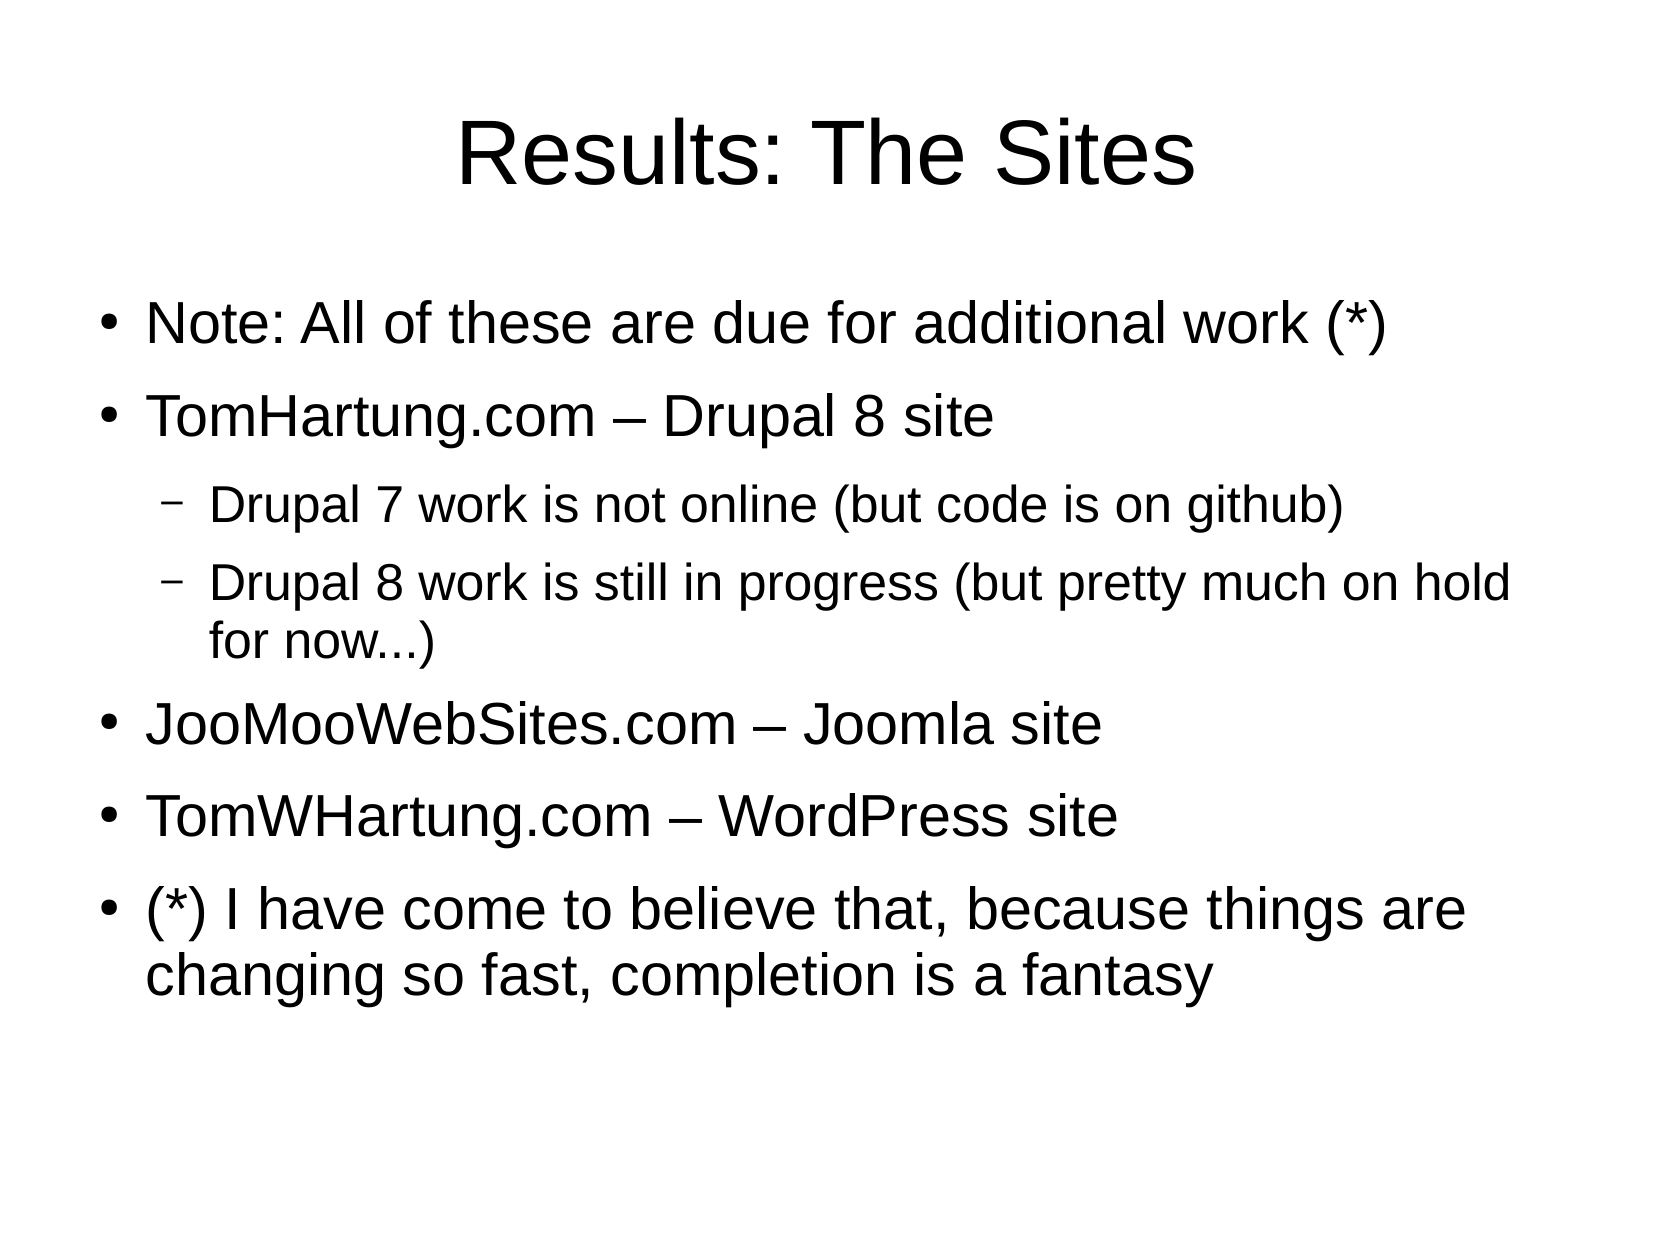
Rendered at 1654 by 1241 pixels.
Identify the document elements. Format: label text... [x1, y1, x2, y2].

list Note: All of these are due for additional work (*) TomHartung.com – Drupal 8 site Drupal 7 work is not online (but code is on github) Drupal 8 work is still in progress (but pretty much on hold for now...) JooMooWebSites.com – Joomla site TomWHartung.com – WordPress site (*) I have come to believe that, because things are changing so fast, completion is a fantasy [82, 290, 1571, 1010]
title Results: The Sites [82, 49, 1571, 257]
